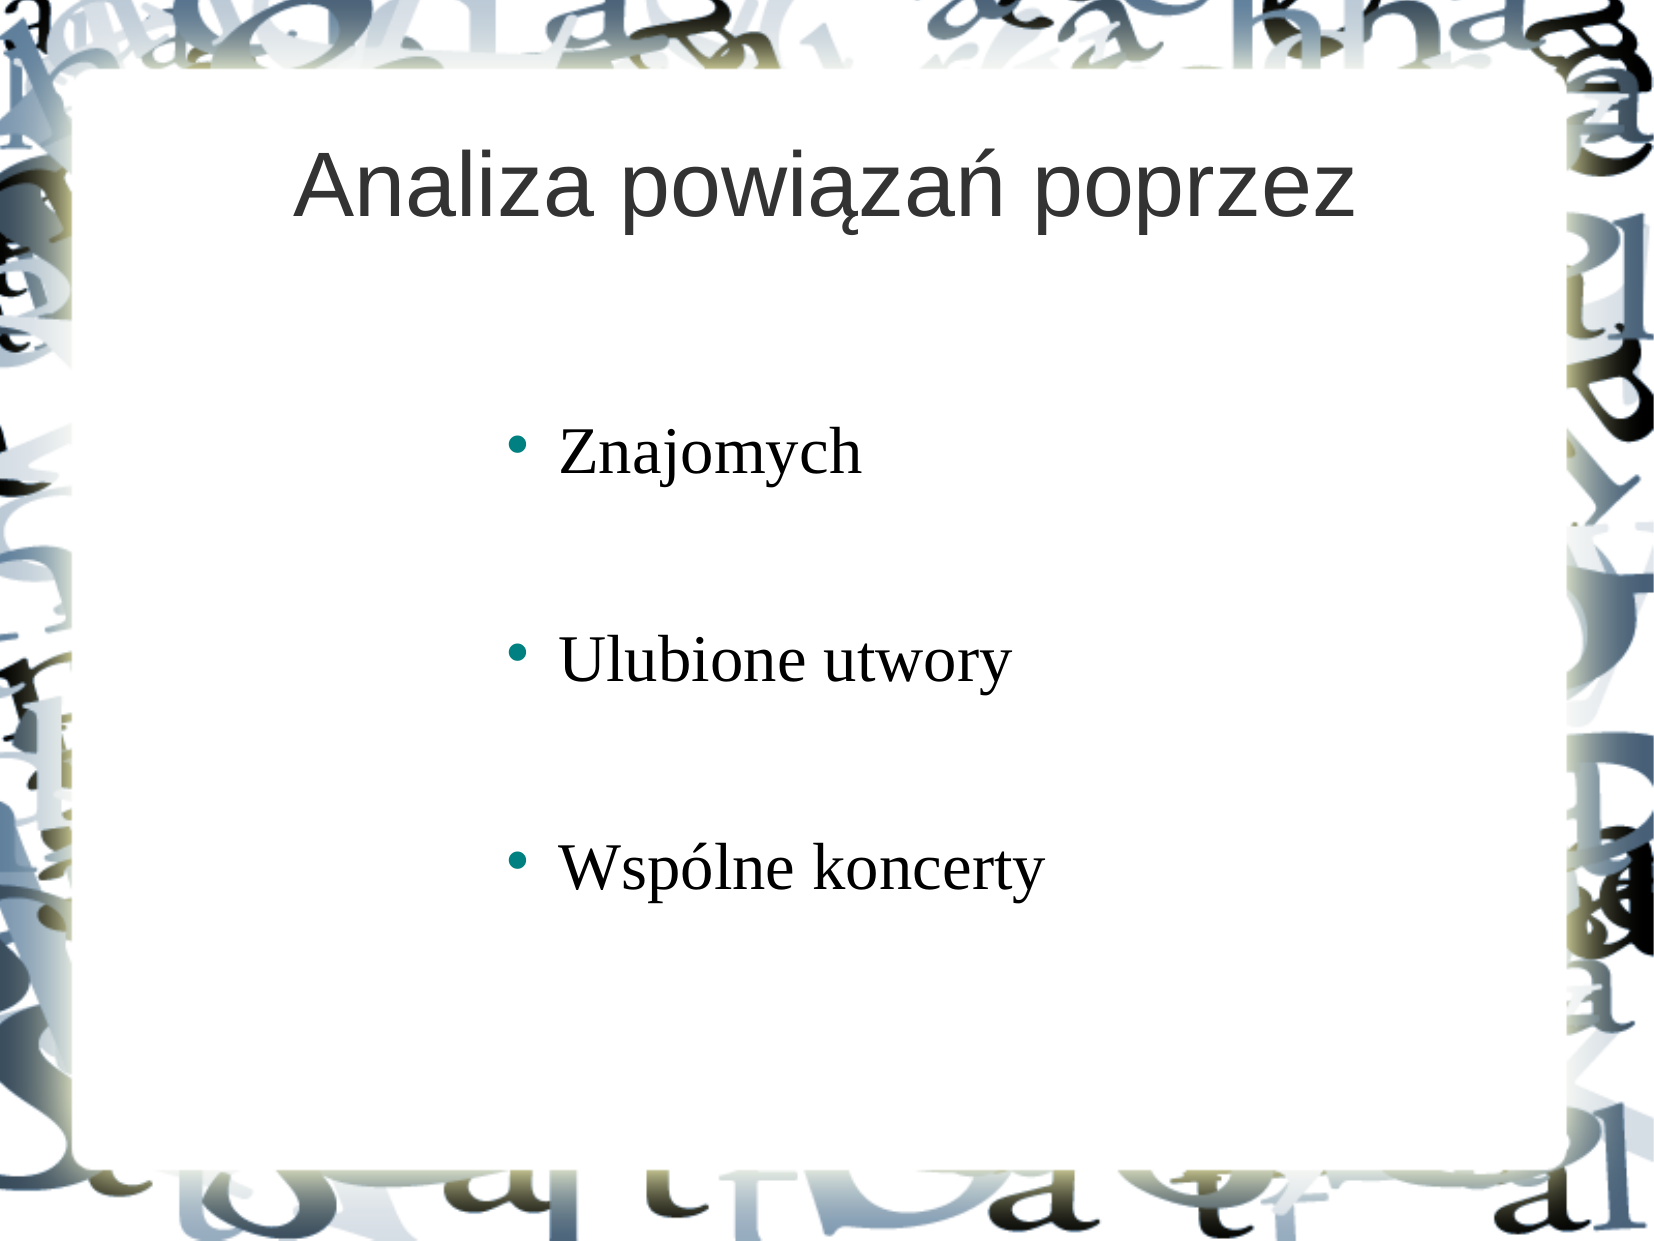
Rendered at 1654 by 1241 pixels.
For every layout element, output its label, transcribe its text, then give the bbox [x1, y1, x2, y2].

title Analiza powiązań poprzez [82, 78, 1571, 287]
list Znajomych Ulubione utwory Wspólne koncerty [487, 299, 1654, 1014]
picture [0, 0, 1654, 1241]
